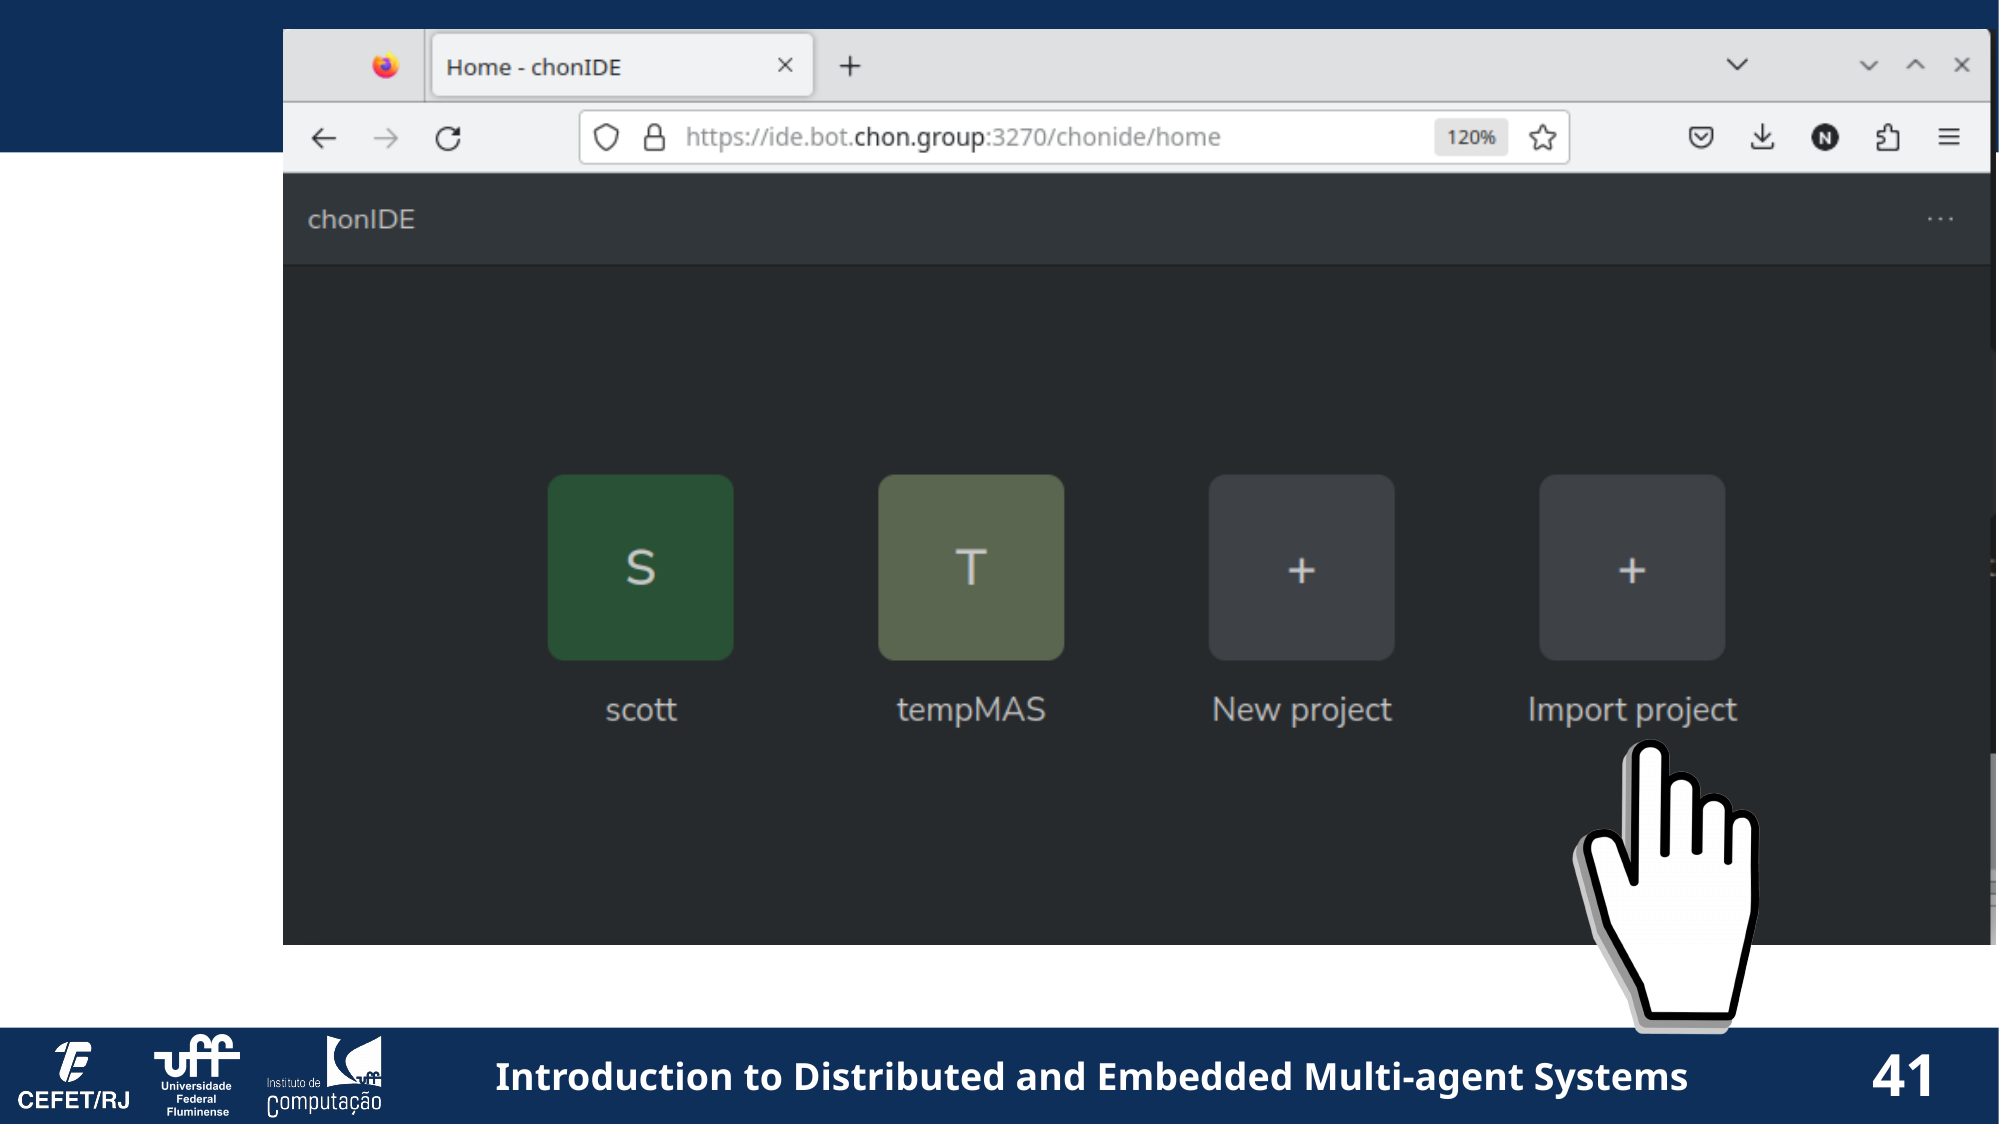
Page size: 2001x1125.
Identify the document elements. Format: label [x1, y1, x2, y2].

picture [18, 1021, 129, 1125]
picture [265, 1033, 383, 1118]
picture [283, 29, 1996, 1036]
picture [153, 1033, 241, 1121]
